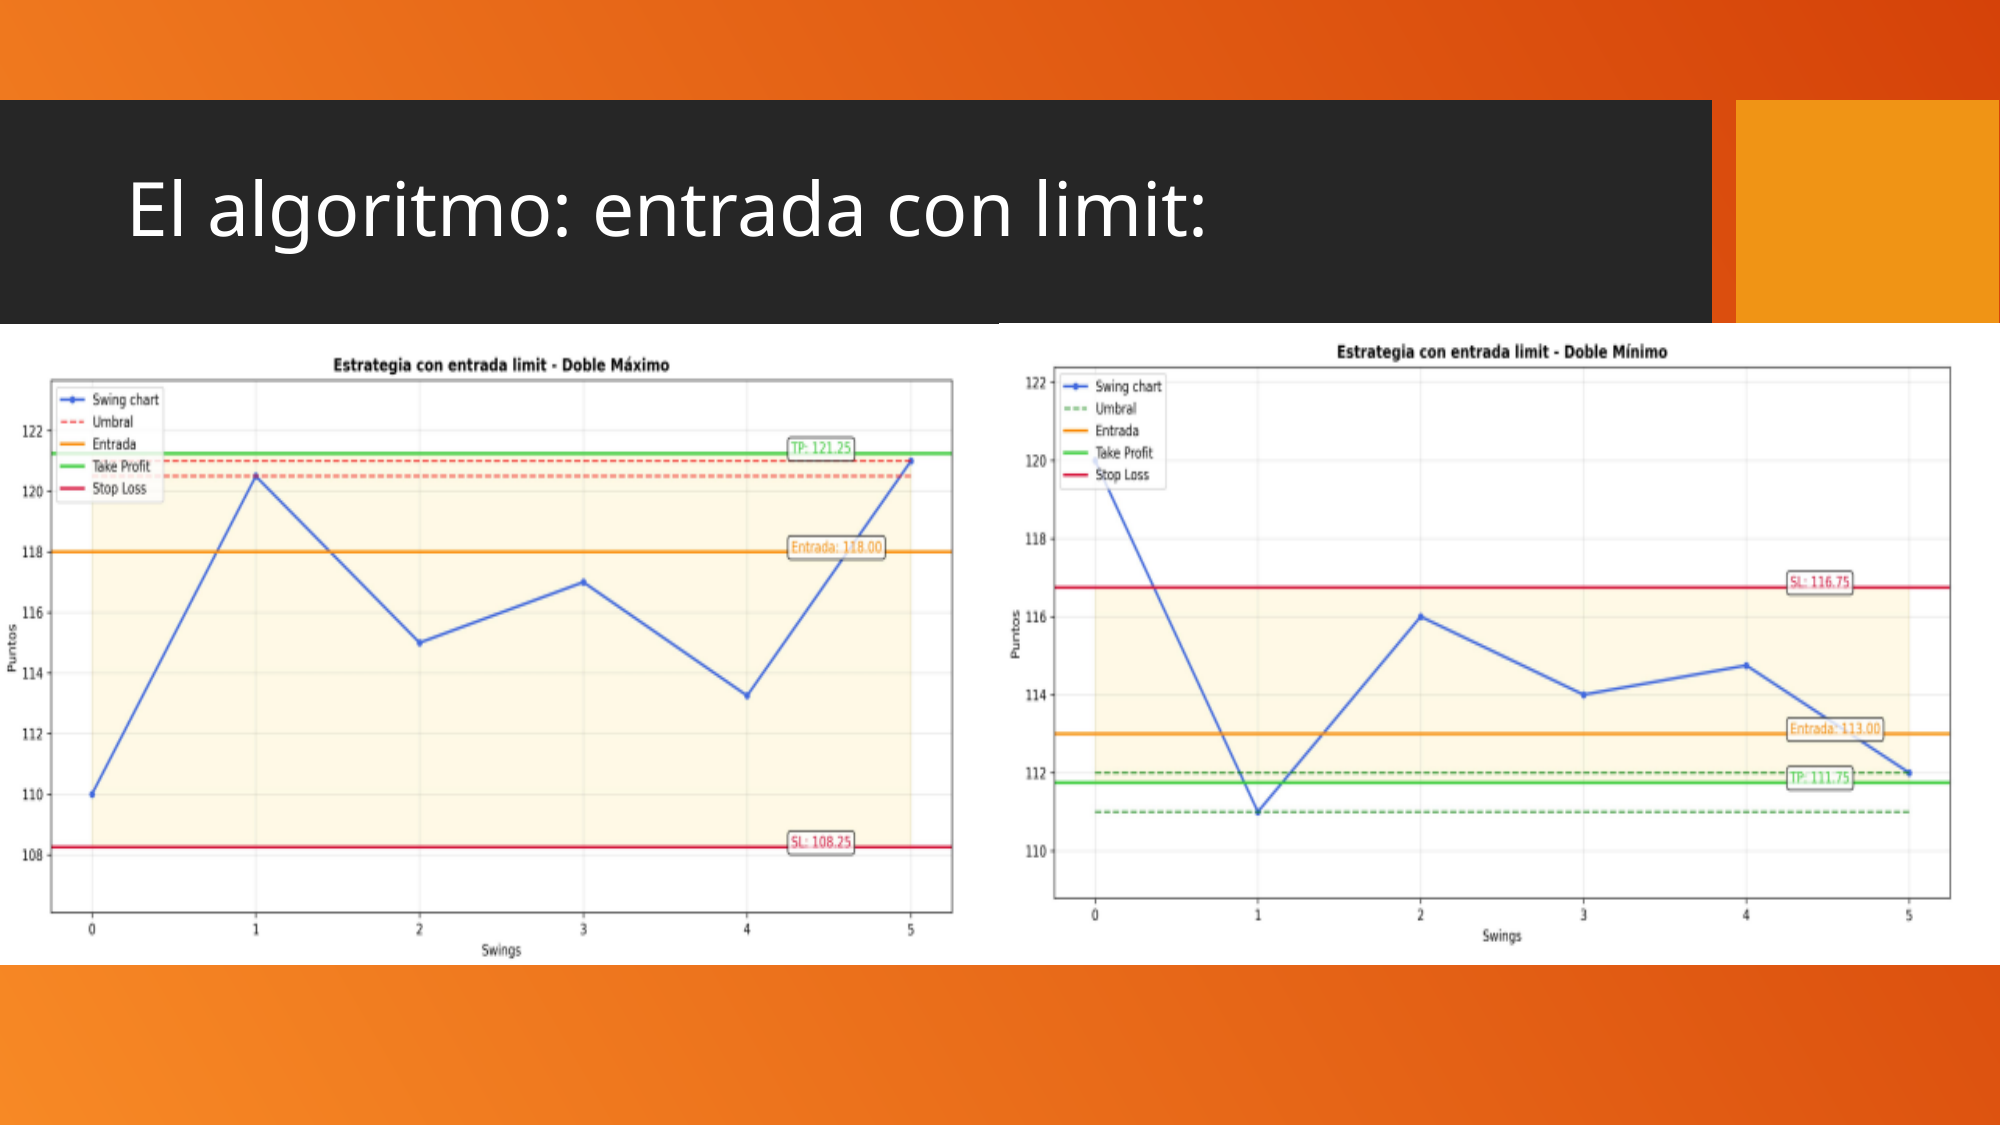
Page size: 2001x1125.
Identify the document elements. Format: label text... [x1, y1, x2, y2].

title El algoritmo: entrada con limit: [111, 123, 1689, 301]
picture [0, 323, 2000, 965]
